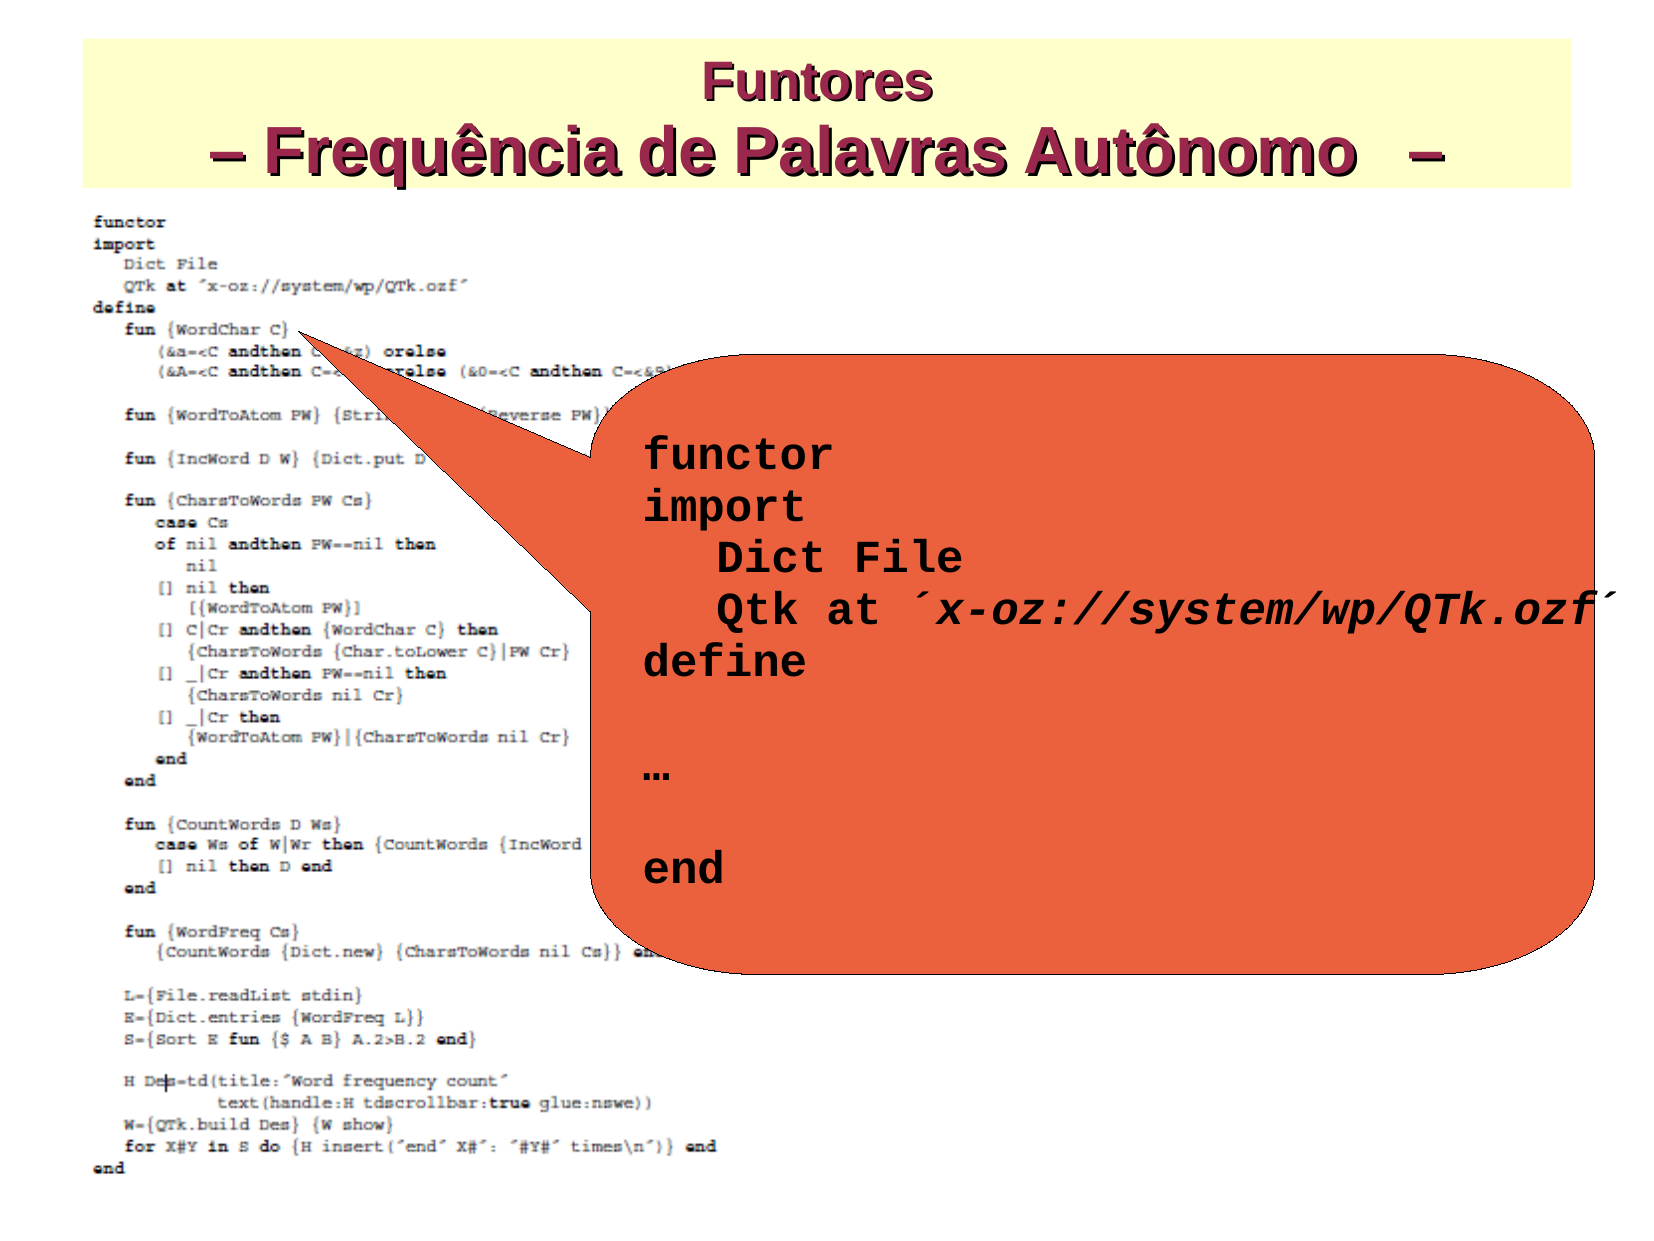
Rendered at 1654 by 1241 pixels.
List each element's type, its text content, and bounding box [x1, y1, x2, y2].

text_box functor import Dict File Qtk at ´x-oz://system/wp/QTk.ozf´ define … end [298, 331, 1595, 975]
picture [88, 210, 744, 1182]
title Funtores – Frequência de Palavras Autônomo – [82, 38, 1571, 189]
